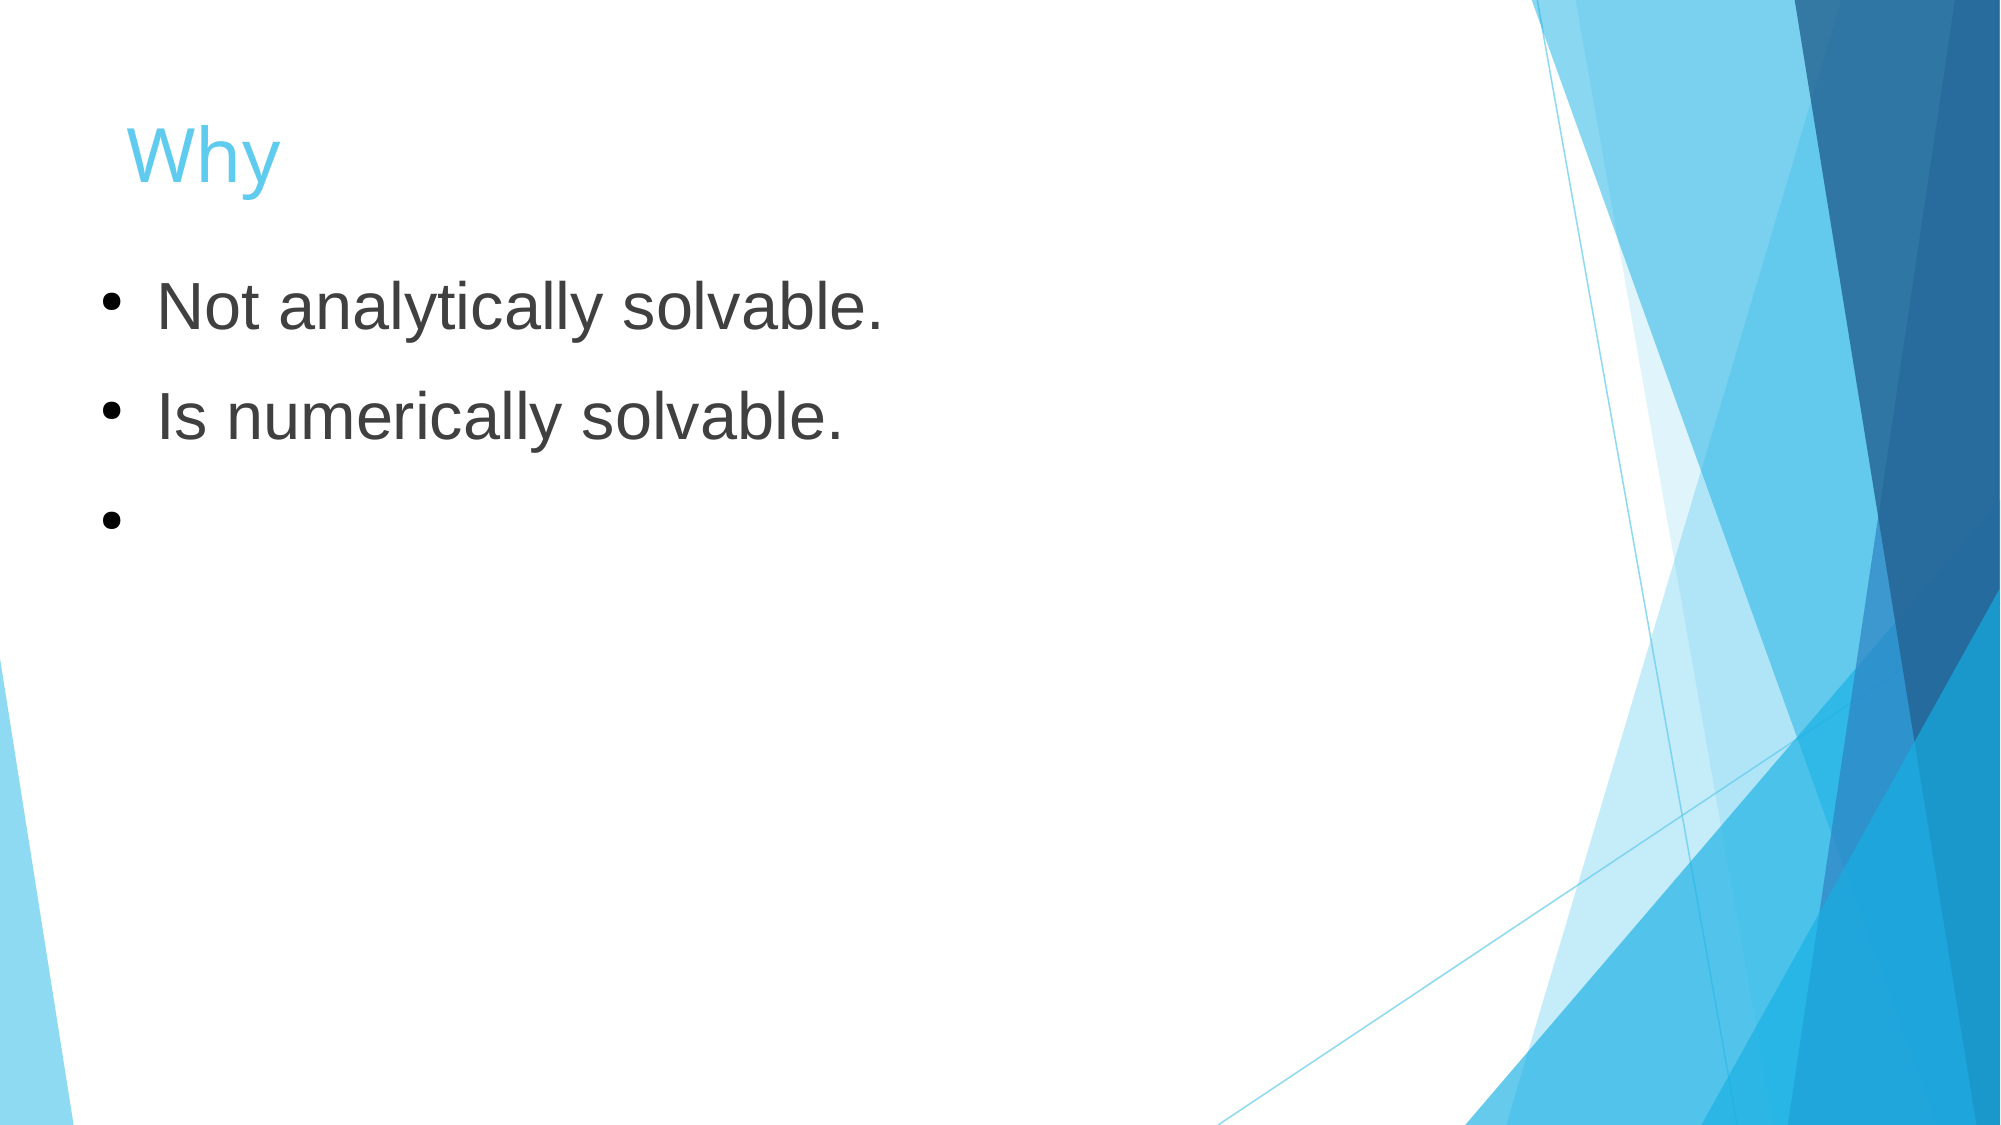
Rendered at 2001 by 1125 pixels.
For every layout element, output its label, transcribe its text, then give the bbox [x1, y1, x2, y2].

list Not analytically solvable. Is numerically solvable. [99, 263, 1900, 916]
title Why [111, 99, 1522, 263]
